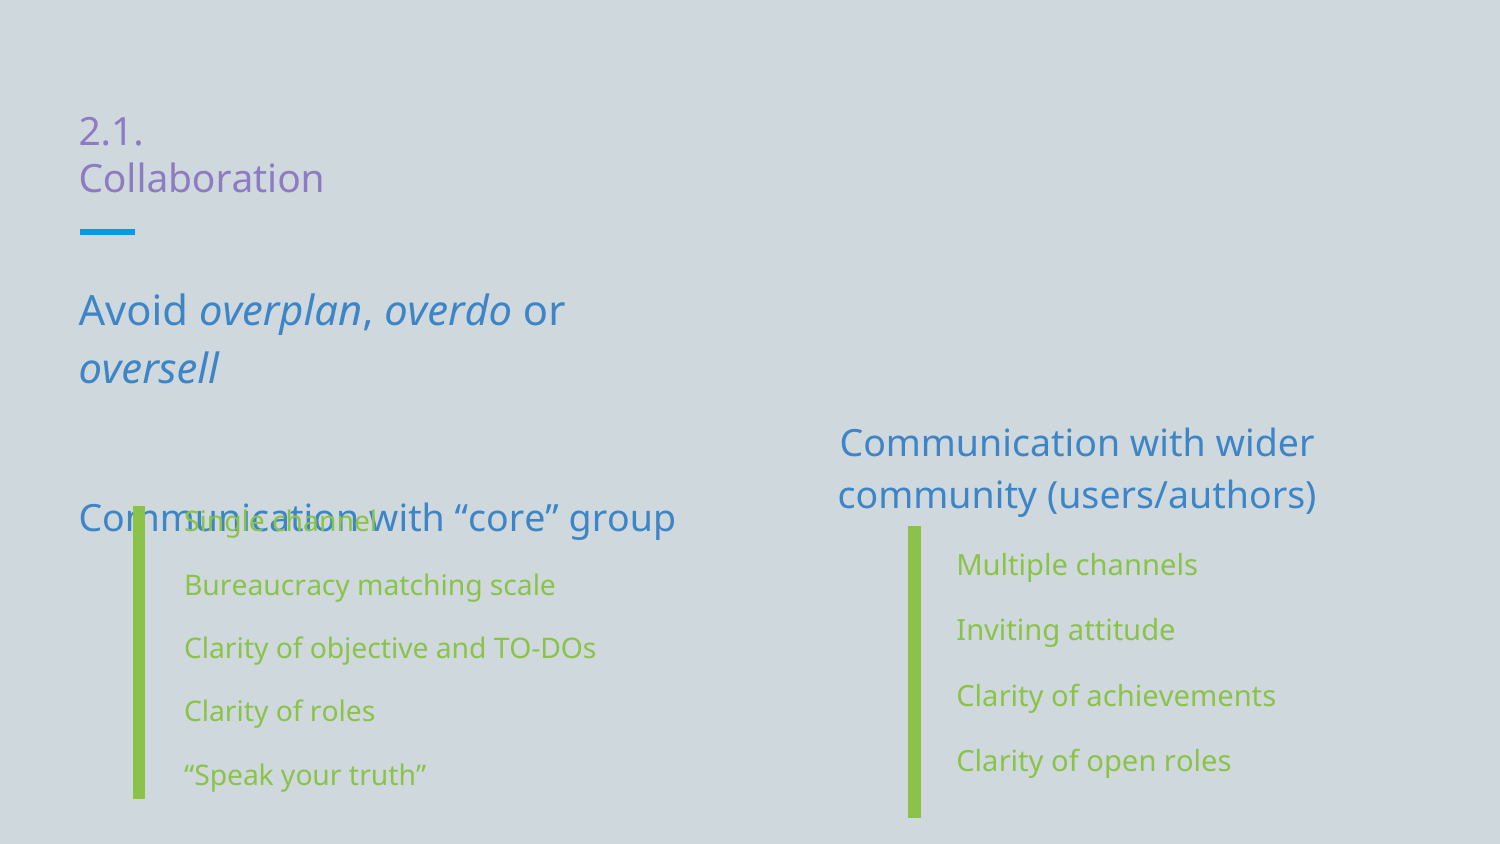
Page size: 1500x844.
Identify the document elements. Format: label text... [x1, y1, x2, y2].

list Single channel Bureaucracy matching scale Clarity of objective and TO-DOs Clarity of roles “Speak your truth” [169, 483, 613, 844]
title 2.1. Collaboration [63, 91, 525, 216]
list Avoid overplan, overdo or oversell Communication with “core” group [63, 261, 718, 702]
list Communication with wider community (users/authors) [822, 261, 1461, 702]
list Multiple channels Inviting attitude Clarity of achievements Clarity of open roles [941, 526, 1385, 819]
